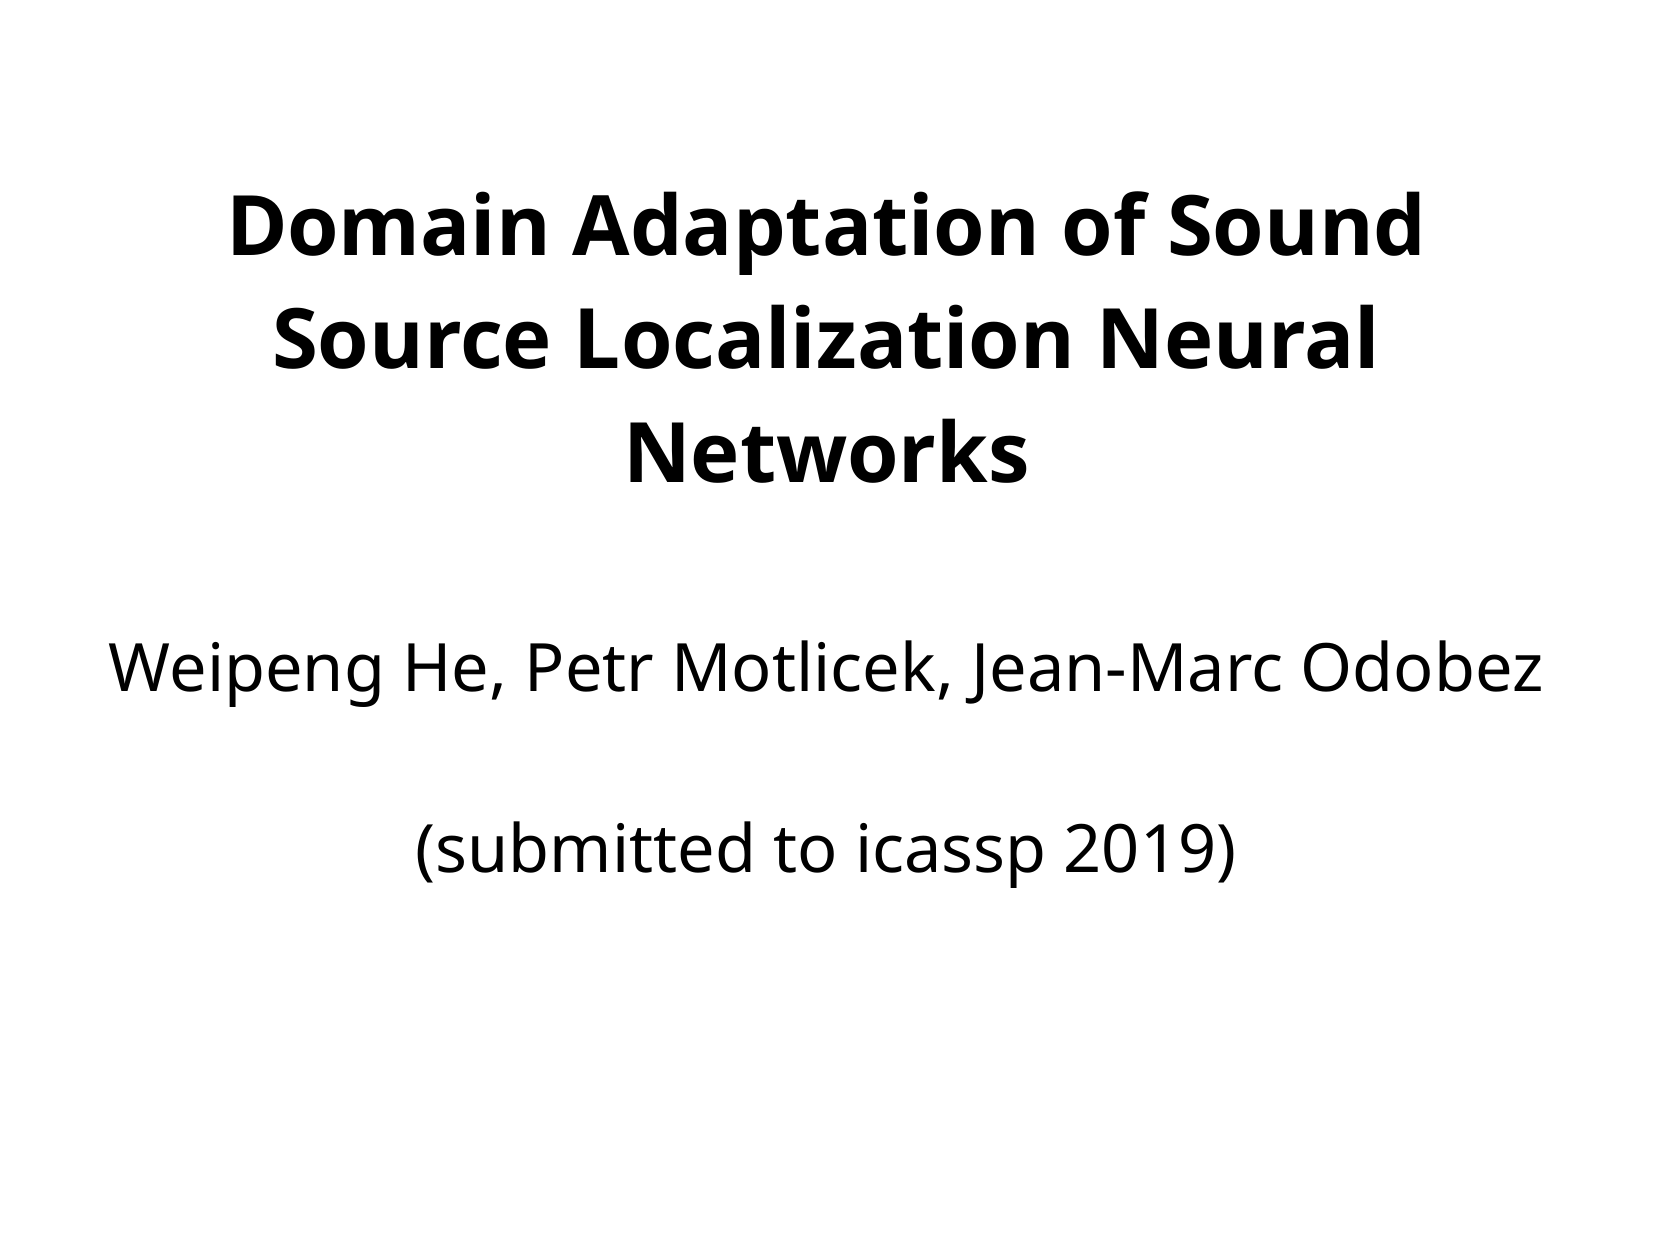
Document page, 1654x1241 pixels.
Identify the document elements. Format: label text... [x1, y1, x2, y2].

subtitle Domain Adaptation of Sound Source Localization Neural Networks Weipeng He, Petr Motlicek, Jean-Marc Odobez (submitted to icassp 2019) [82, 49, 1571, 1010]
